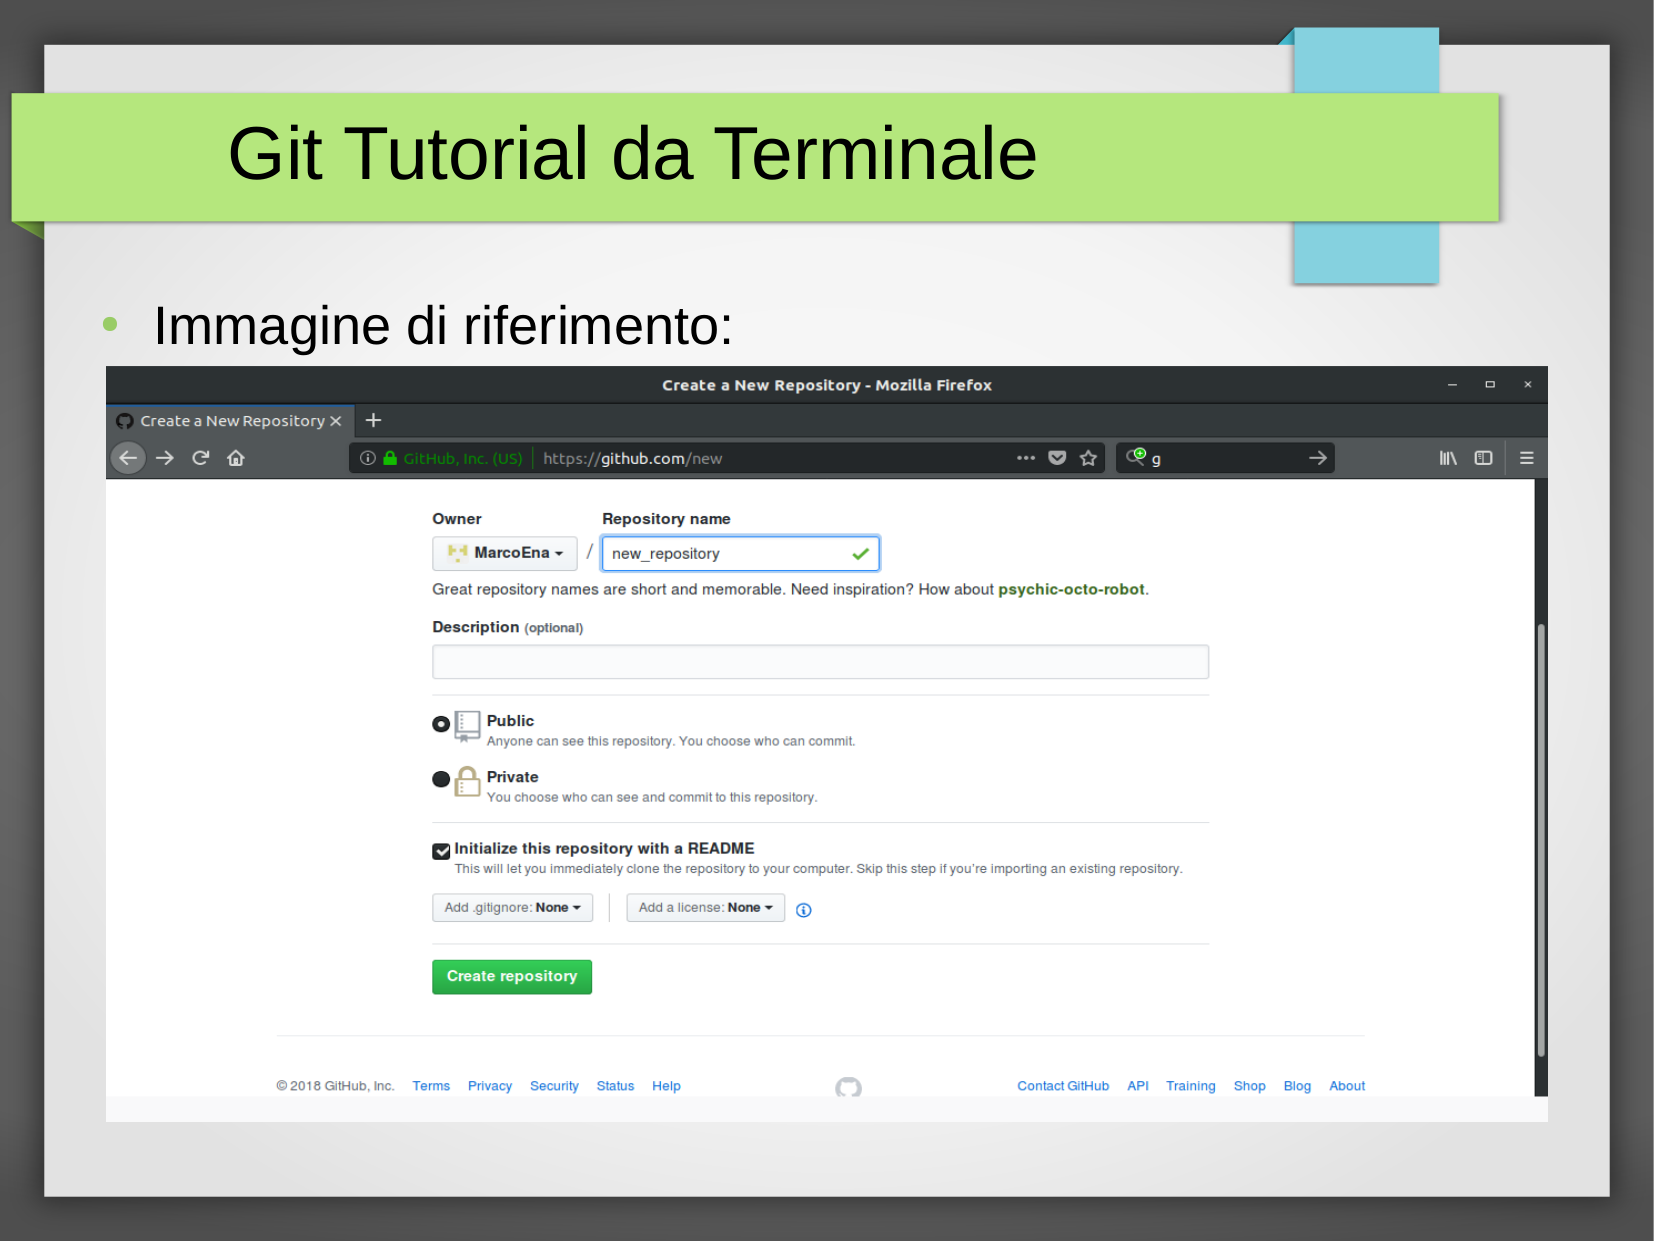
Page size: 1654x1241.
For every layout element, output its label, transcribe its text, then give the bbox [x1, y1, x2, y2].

picture [0, 0, 1654, 1241]
list Immagine di riferimento: [82, 295, 1571, 1015]
title Git Tutorial da Terminale [82, 94, 1264, 213]
